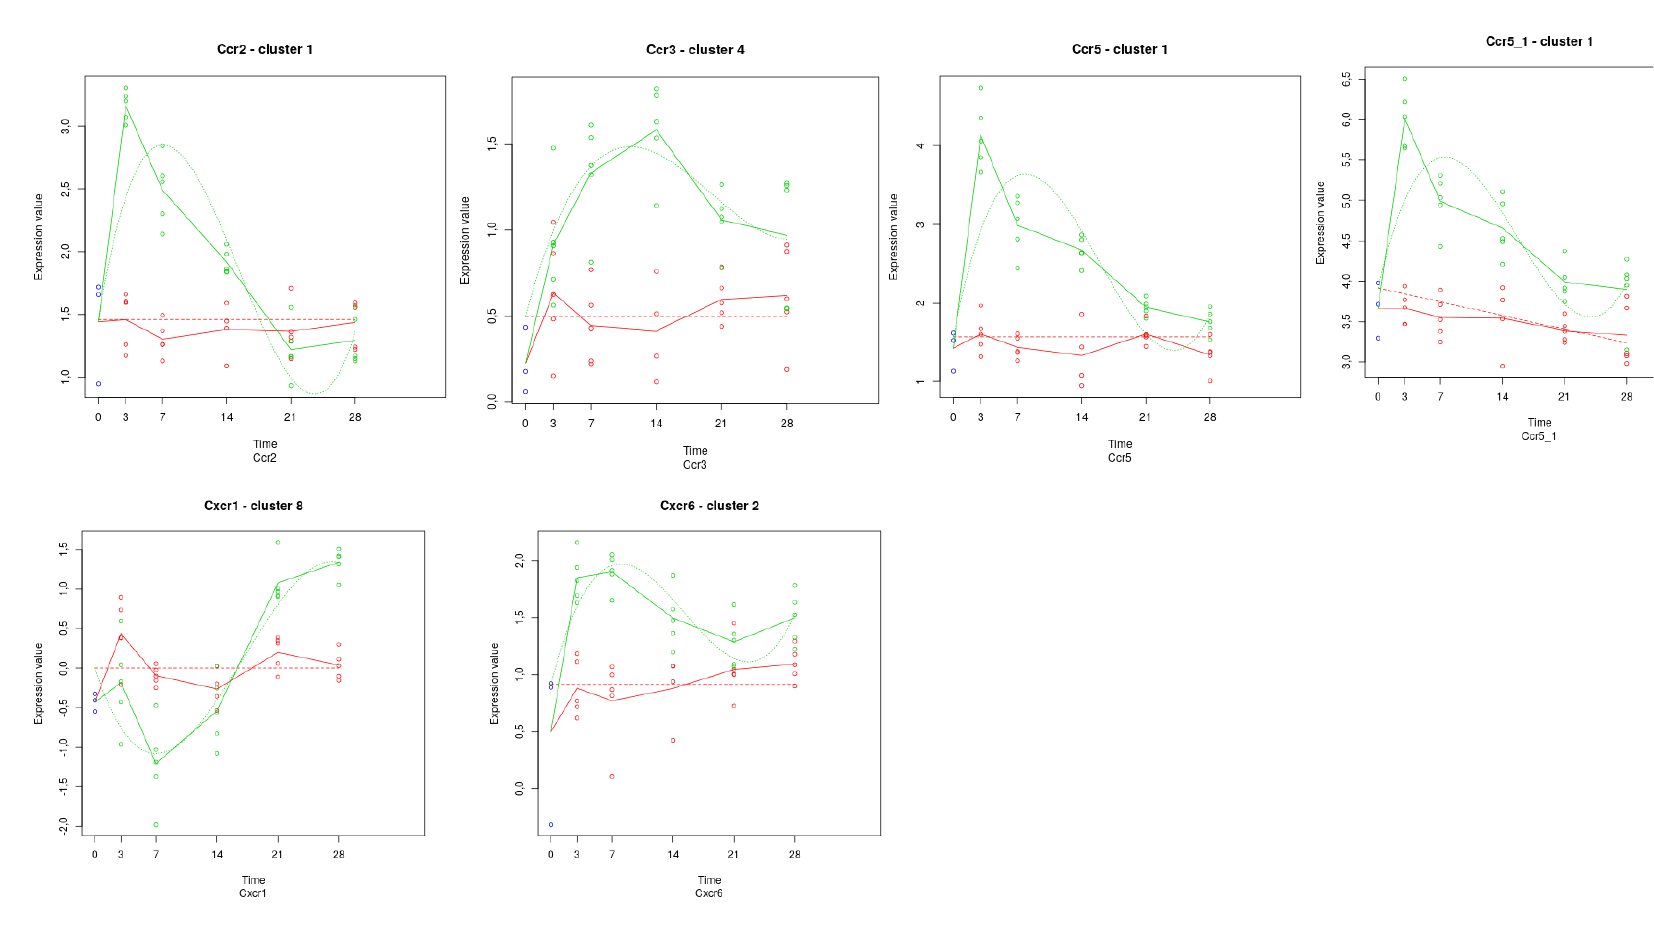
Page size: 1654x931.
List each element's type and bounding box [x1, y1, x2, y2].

picture [30, 479, 451, 901]
picture [30, 14, 1654, 473]
picture [486, 479, 907, 901]
